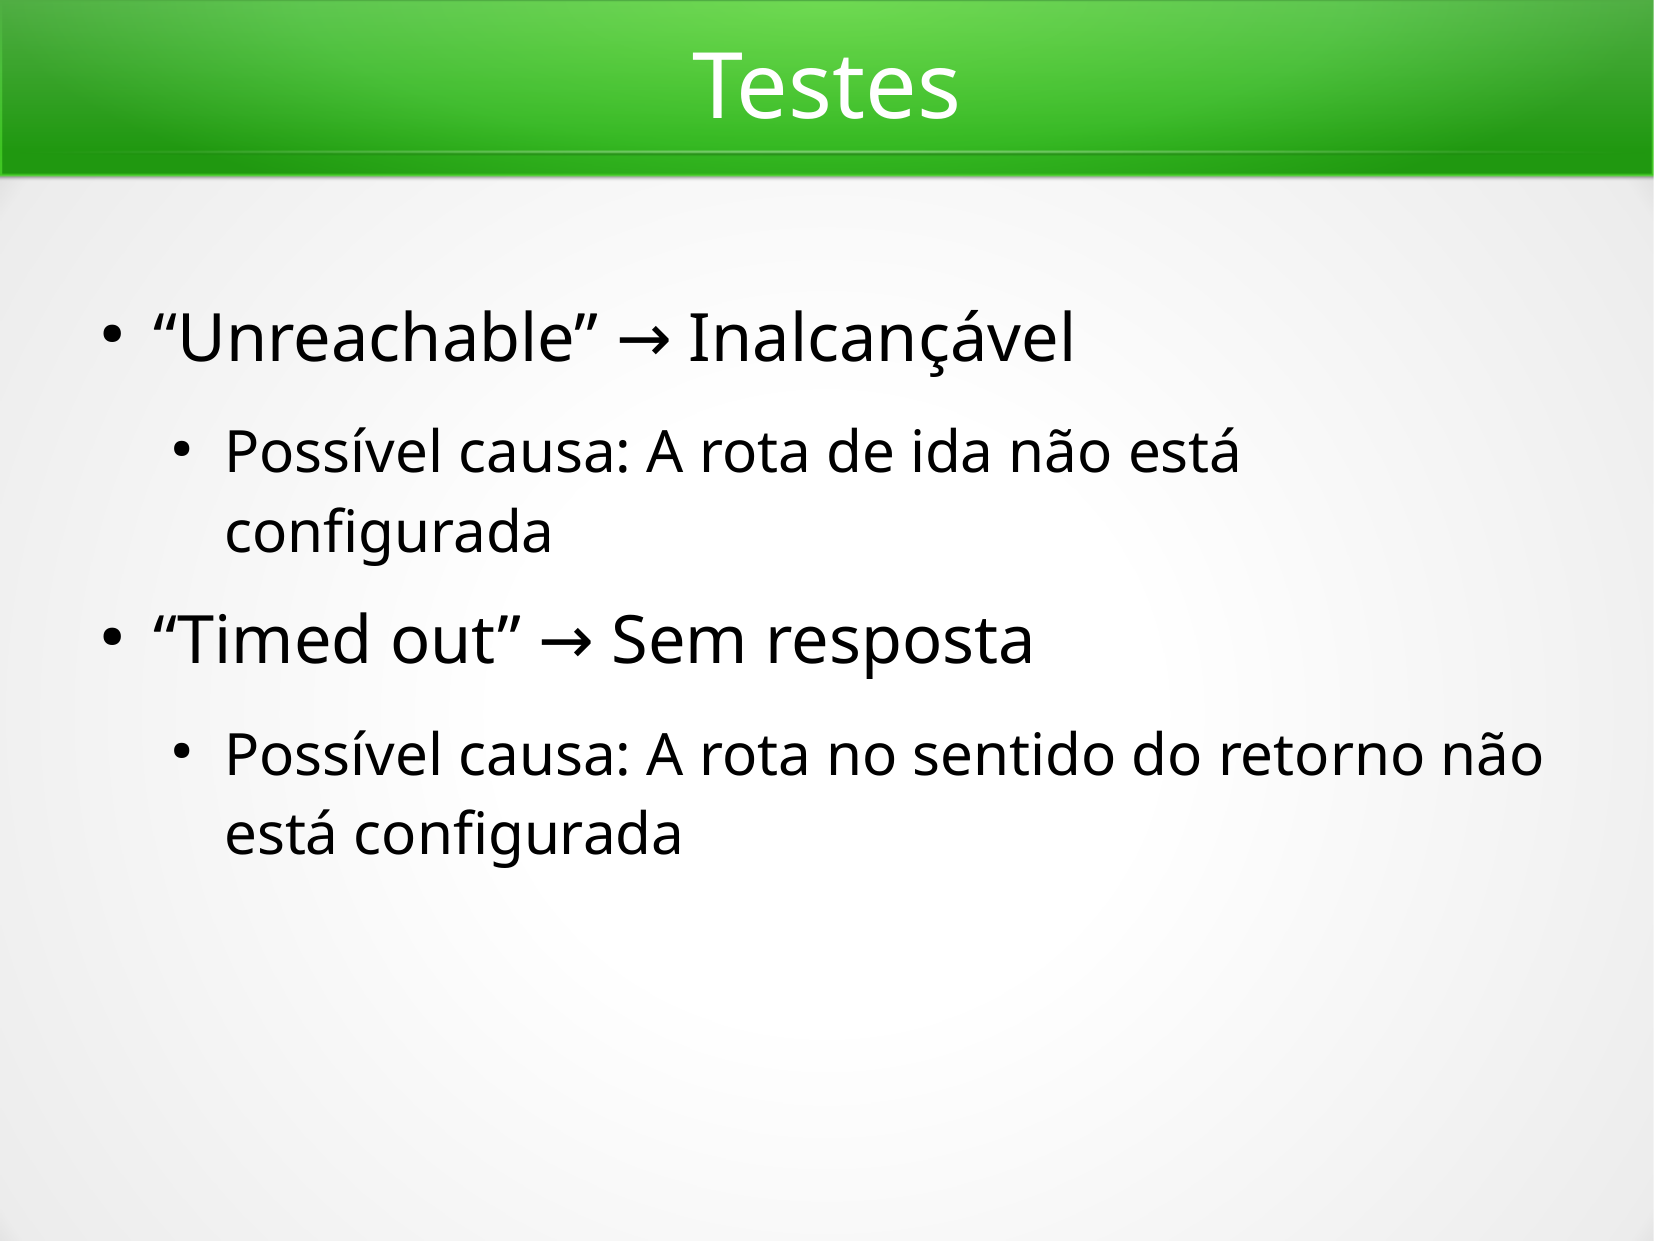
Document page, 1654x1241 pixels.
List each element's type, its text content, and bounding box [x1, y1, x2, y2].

picture [0, 0, 1654, 1241]
title Testes [82, 11, 1571, 154]
list “Unreachable” → Inalcançável Possível causa: A rota de ida não está configurada “Timed out” → Sem resposta Possível causa: A rota no sentido do retorno não está configurada [82, 290, 1571, 1010]
